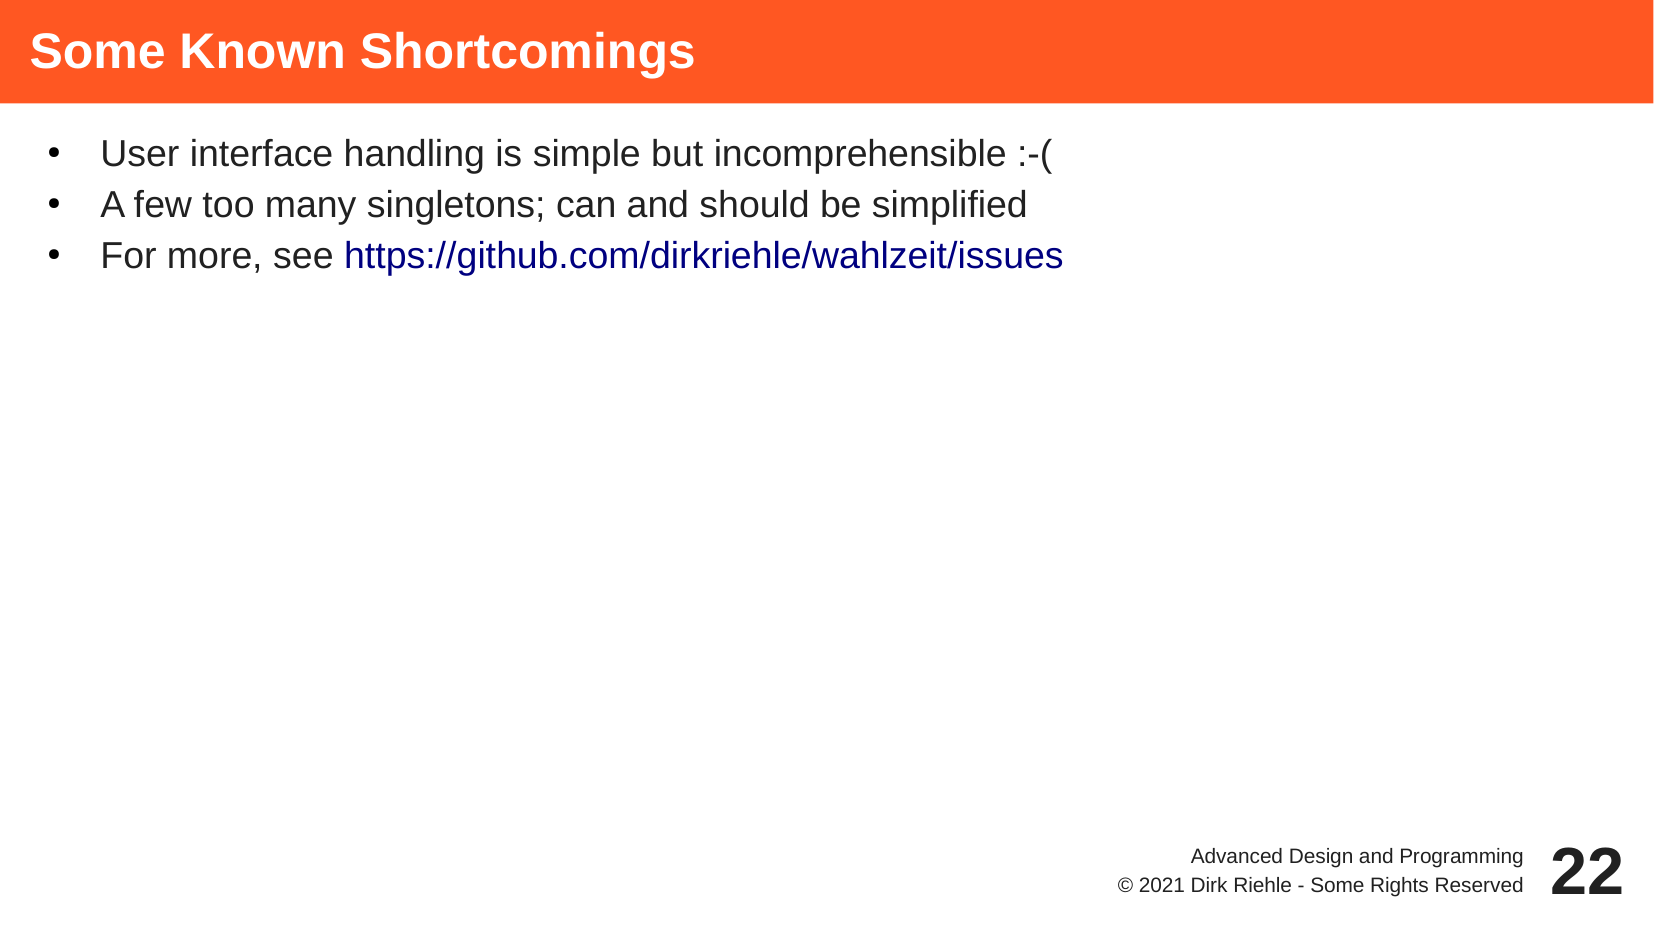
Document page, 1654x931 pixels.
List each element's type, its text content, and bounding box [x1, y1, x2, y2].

title Some Known Shortcomings [0, 0, 1654, 104]
list User interface handling is simple but incomprehensible :-( A few too many singletons; can and should be simplified For more, see https://github.com/dirkriehle/wahlzeit/issues [29, 132, 1625, 813]
